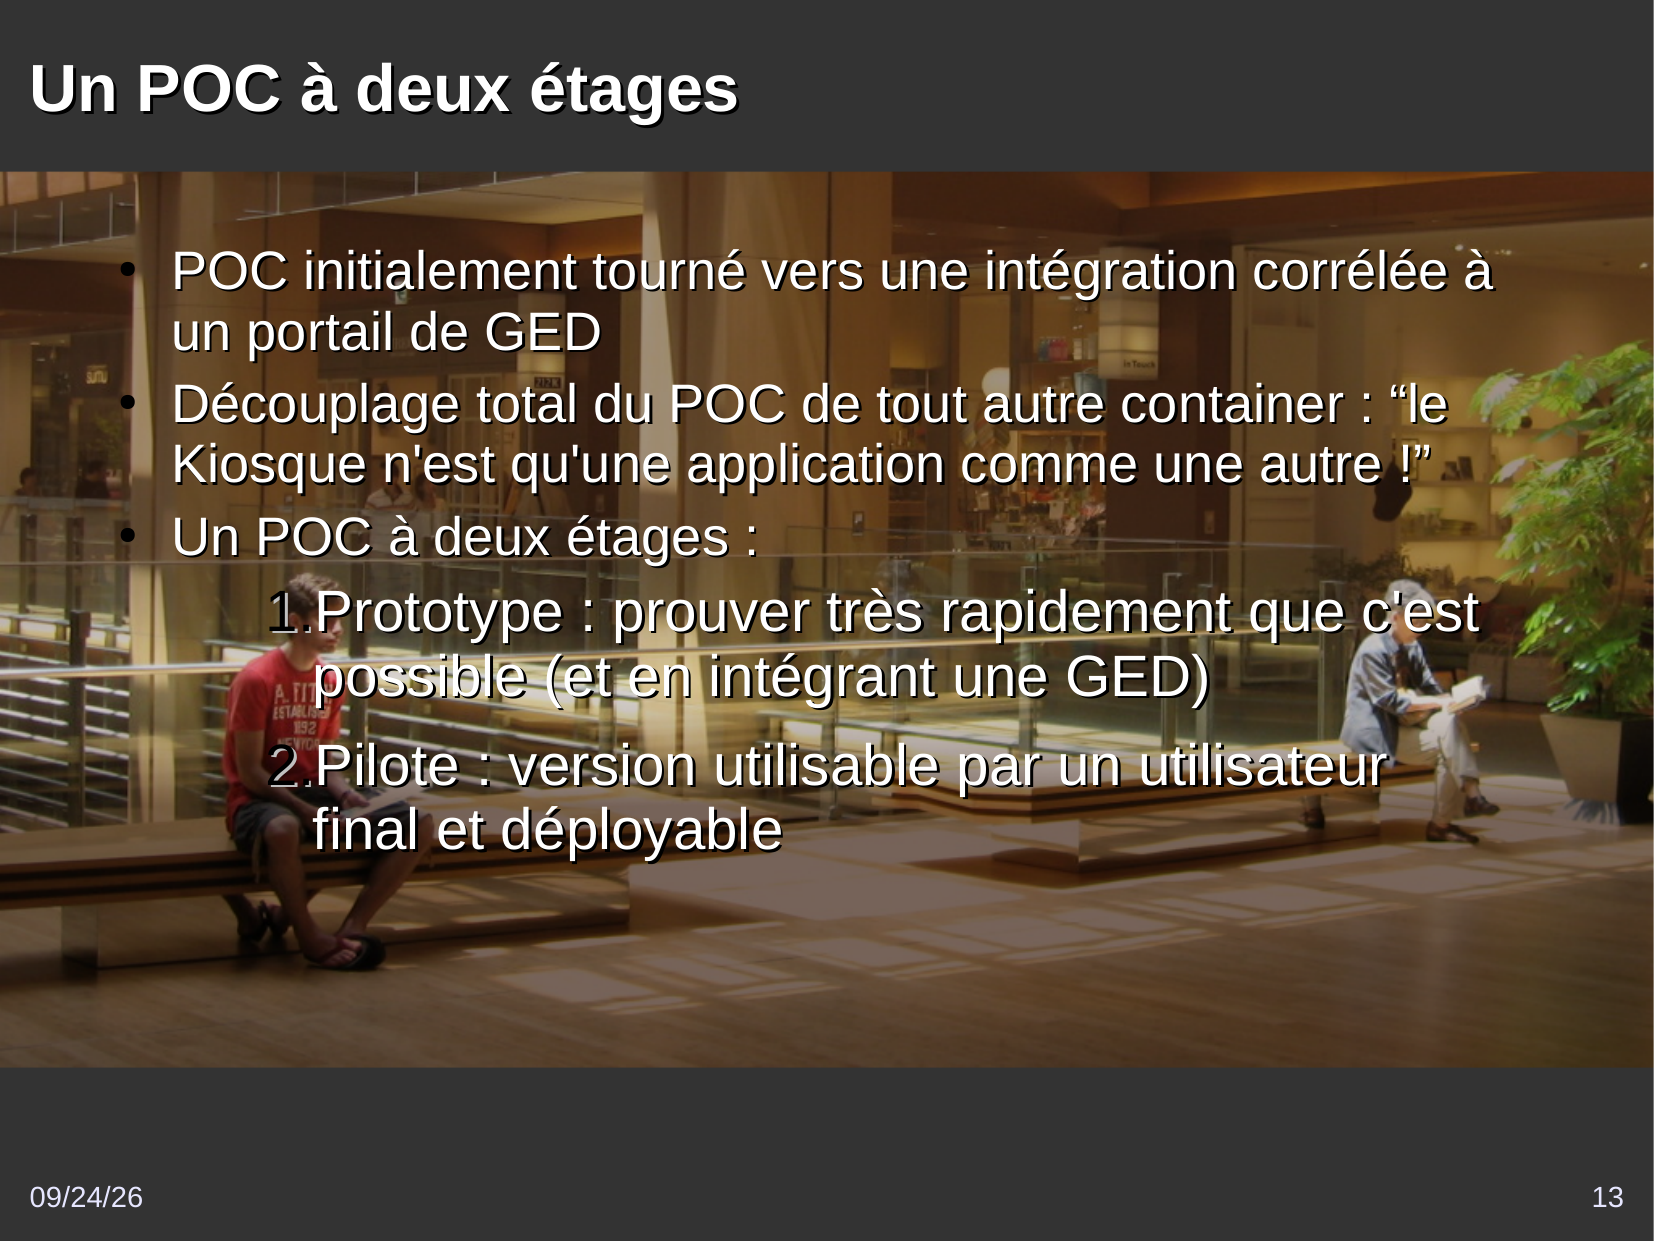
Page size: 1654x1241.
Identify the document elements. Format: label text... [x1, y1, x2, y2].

picture [0, 0, 1654, 1241]
list POC initialement tourné vers une intégration corrélée à un portail de GED Découplage total du POC de tout autre container : “le Kiosque n'est qu'une application comme une autre !” Un POC à deux étages : Prototype : prouver très rapidement que c'est possible (et en intégrant une GED) Pilote : version utilisable par un utilisateur final et déployable [29, 240, 1506, 863]
title Un POC à deux étages [29, 0, 1506, 178]
